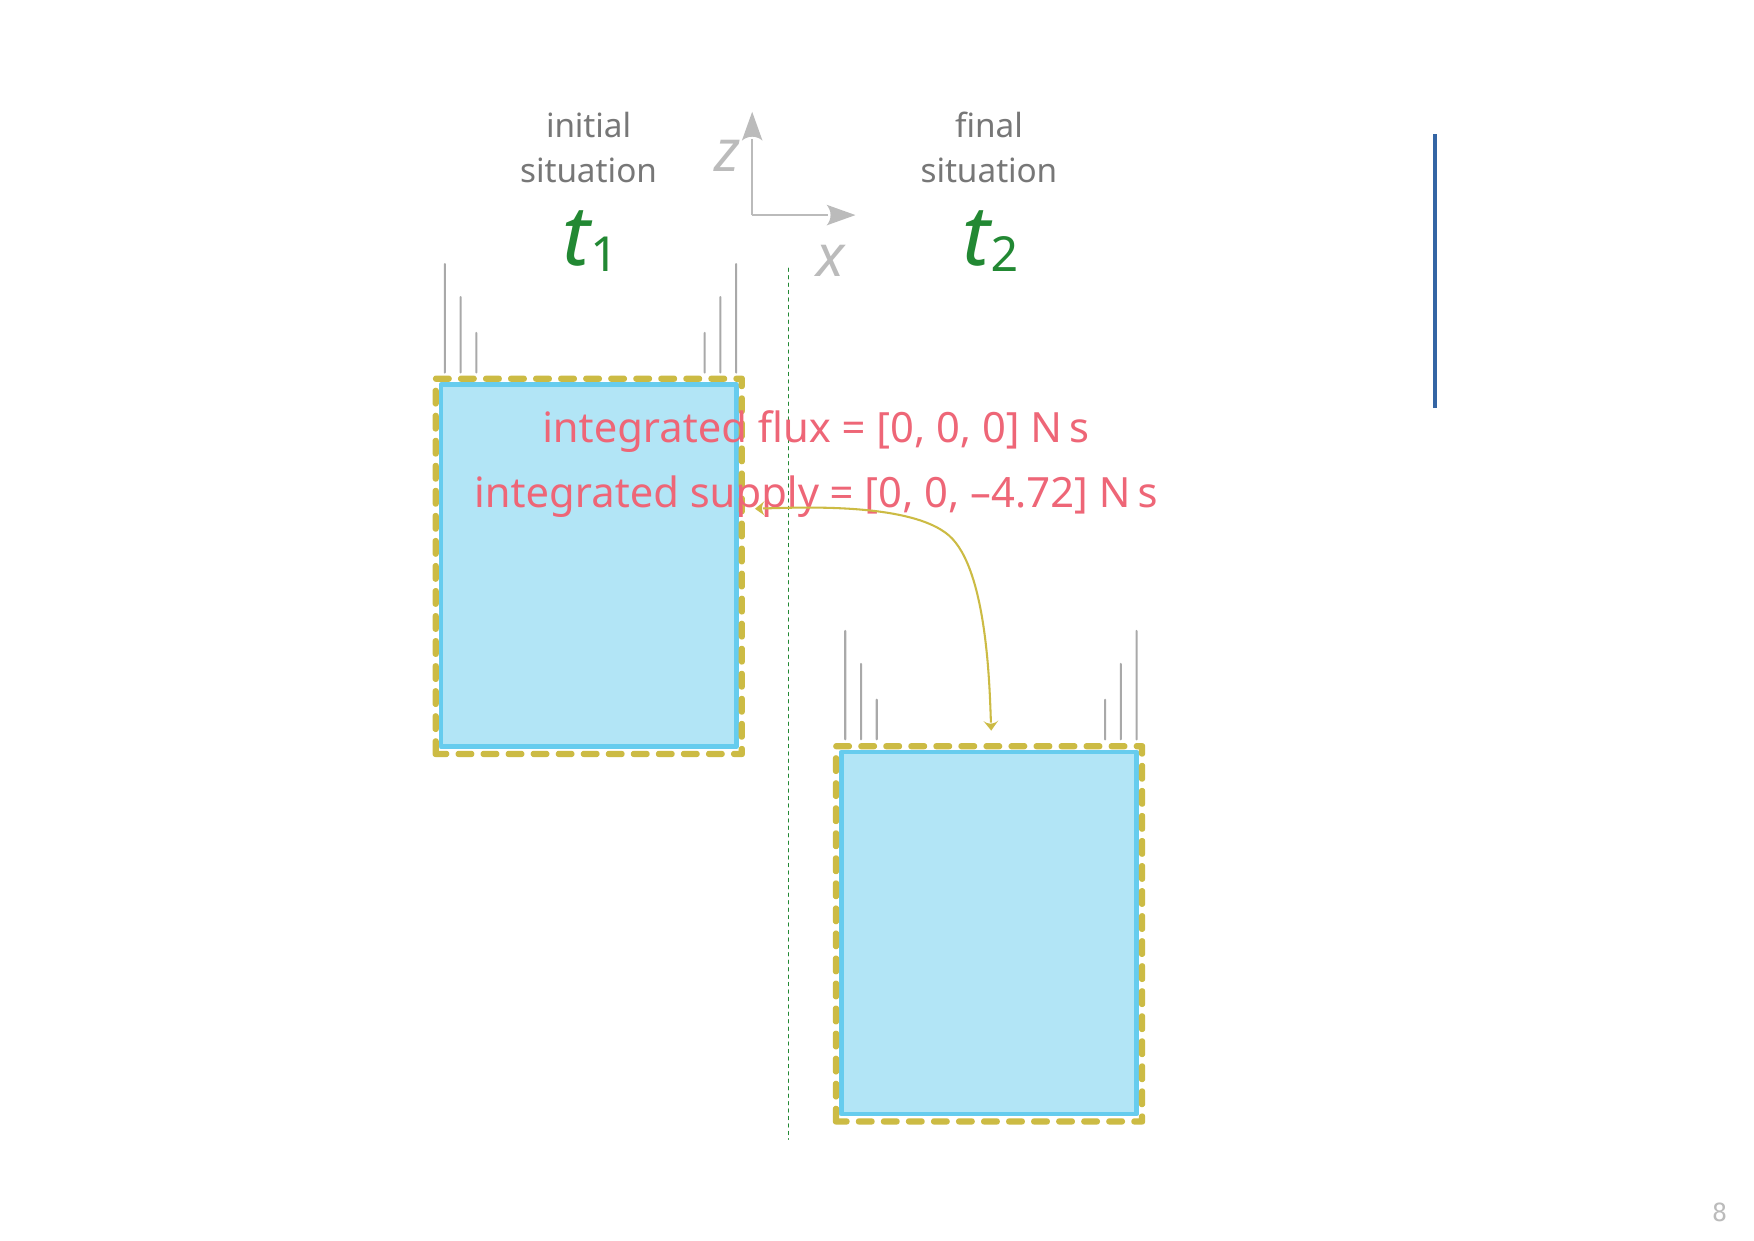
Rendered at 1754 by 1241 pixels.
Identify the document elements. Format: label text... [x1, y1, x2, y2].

text_box [1138, 1013, 1146, 1033]
text_box final situation [909, 94, 1069, 176]
text_box [1081, 1118, 1101, 1125]
text_box [832, 830, 840, 850]
text_box [832, 855, 840, 875]
text_box [658, 375, 678, 382]
text_box [1106, 1118, 1126, 1125]
text_box x [802, 206, 862, 281]
text_box [832, 1055, 840, 1075]
text_box [555, 750, 575, 758]
text_box [432, 588, 439, 607]
text_box [680, 750, 700, 758]
text_box [832, 905, 840, 925]
text_box [432, 537, 439, 557]
text_box [1133, 743, 1146, 757]
text_box [883, 743, 903, 750]
text_box [832, 1080, 840, 1100]
text_box [832, 930, 840, 950]
text_box [833, 743, 853, 750]
text_box [630, 750, 650, 758]
text_box [480, 750, 500, 758]
text_box [908, 743, 928, 750]
text_box [1138, 1063, 1146, 1083]
text_box [738, 545, 745, 565]
text_box [432, 387, 439, 407]
text_box [597, 496, 607, 504]
text_box [432, 437, 439, 457]
text_box [1138, 913, 1146, 932]
text_box [981, 1118, 1000, 1125]
text_box [1008, 743, 1028, 750]
text_box t1 [547, 176, 630, 267]
text_box [1138, 787, 1146, 807]
text_box [1138, 762, 1146, 782]
text_box [738, 520, 745, 540]
text_box [1138, 988, 1146, 1008]
text_box [930, 1118, 950, 1125]
text_box [1138, 938, 1146, 957]
text_box [1138, 1038, 1146, 1058]
text_box [432, 638, 439, 657]
text_box [1058, 743, 1078, 750]
text_box [738, 720, 745, 740]
text_box [440, 384, 737, 747]
text_box [832, 780, 840, 800]
text_box [432, 613, 439, 632]
text_box [933, 743, 953, 750]
text_box [716, 495, 728, 504]
text_box [1138, 1088, 1146, 1108]
text_box [738, 695, 745, 715]
text_box [432, 562, 439, 582]
text_box [880, 1118, 900, 1125]
text_box [832, 980, 840, 1000]
text_box [432, 663, 439, 682]
text_box [1138, 963, 1146, 983]
text_box [955, 1118, 975, 1125]
text_box [983, 743, 1003, 750]
text_box [1083, 743, 1103, 750]
text_box initial situation [509, 94, 669, 176]
text_box [432, 688, 439, 708]
text_box [708, 375, 728, 382]
text_box [738, 570, 745, 590]
text_box t2 [948, 176, 1030, 267]
text_box [1031, 1118, 1050, 1125]
text_box integrated flux = [0, 0, 0] N s integrated supply = [0, 0, –4.72] N s [459, 390, 1150, 495]
text_box [738, 645, 745, 665]
text_box [633, 375, 653, 382]
text_box [432, 738, 450, 758]
text_box [1138, 812, 1146, 832]
text_box [655, 750, 675, 758]
text_box [1033, 743, 1053, 750]
text_box [683, 375, 703, 382]
text_box [455, 750, 475, 758]
text_box [738, 620, 745, 640]
text_box [705, 750, 725, 758]
text_box [832, 1030, 840, 1050]
text_box [832, 880, 840, 900]
text_box [432, 375, 452, 382]
text_box [858, 743, 878, 750]
text_box [432, 462, 439, 482]
text_box [855, 1118, 875, 1125]
text_box [832, 755, 840, 775]
text_box [432, 713, 439, 733]
text_box [555, 495, 567, 504]
text_box [1138, 837, 1146, 857]
text_box [832, 1005, 840, 1025]
text_box [505, 750, 525, 758]
text_box [432, 412, 439, 432]
text_box [832, 805, 840, 825]
text_box [432, 487, 439, 507]
text_box [432, 512, 439, 532]
text_box [457, 375, 477, 382]
text_box [558, 375, 577, 382]
text_box [1138, 888, 1146, 907]
text_box [533, 375, 552, 382]
text_box [605, 750, 625, 758]
text_box [730, 745, 745, 758]
text_box [841, 752, 1137, 1115]
text_box [733, 375, 745, 390]
text_box [608, 375, 628, 382]
text_box [832, 955, 840, 975]
text_box [483, 375, 502, 382]
text_box [738, 595, 745, 615]
text_box [1006, 1118, 1025, 1125]
text_box [1056, 1118, 1075, 1125]
text_box [530, 750, 550, 758]
text_box [583, 375, 603, 382]
text_box [1131, 1113, 1146, 1125]
text_box z [699, 102, 755, 176]
text_box [1108, 743, 1128, 750]
text_box [1138, 863, 1146, 882]
text_box [958, 743, 978, 750]
text_box [508, 375, 527, 382]
text_box [580, 750, 600, 758]
text_box [905, 1118, 925, 1125]
text_box [738, 670, 745, 690]
text_box [832, 1105, 850, 1125]
text_box [659, 495, 671, 504]
